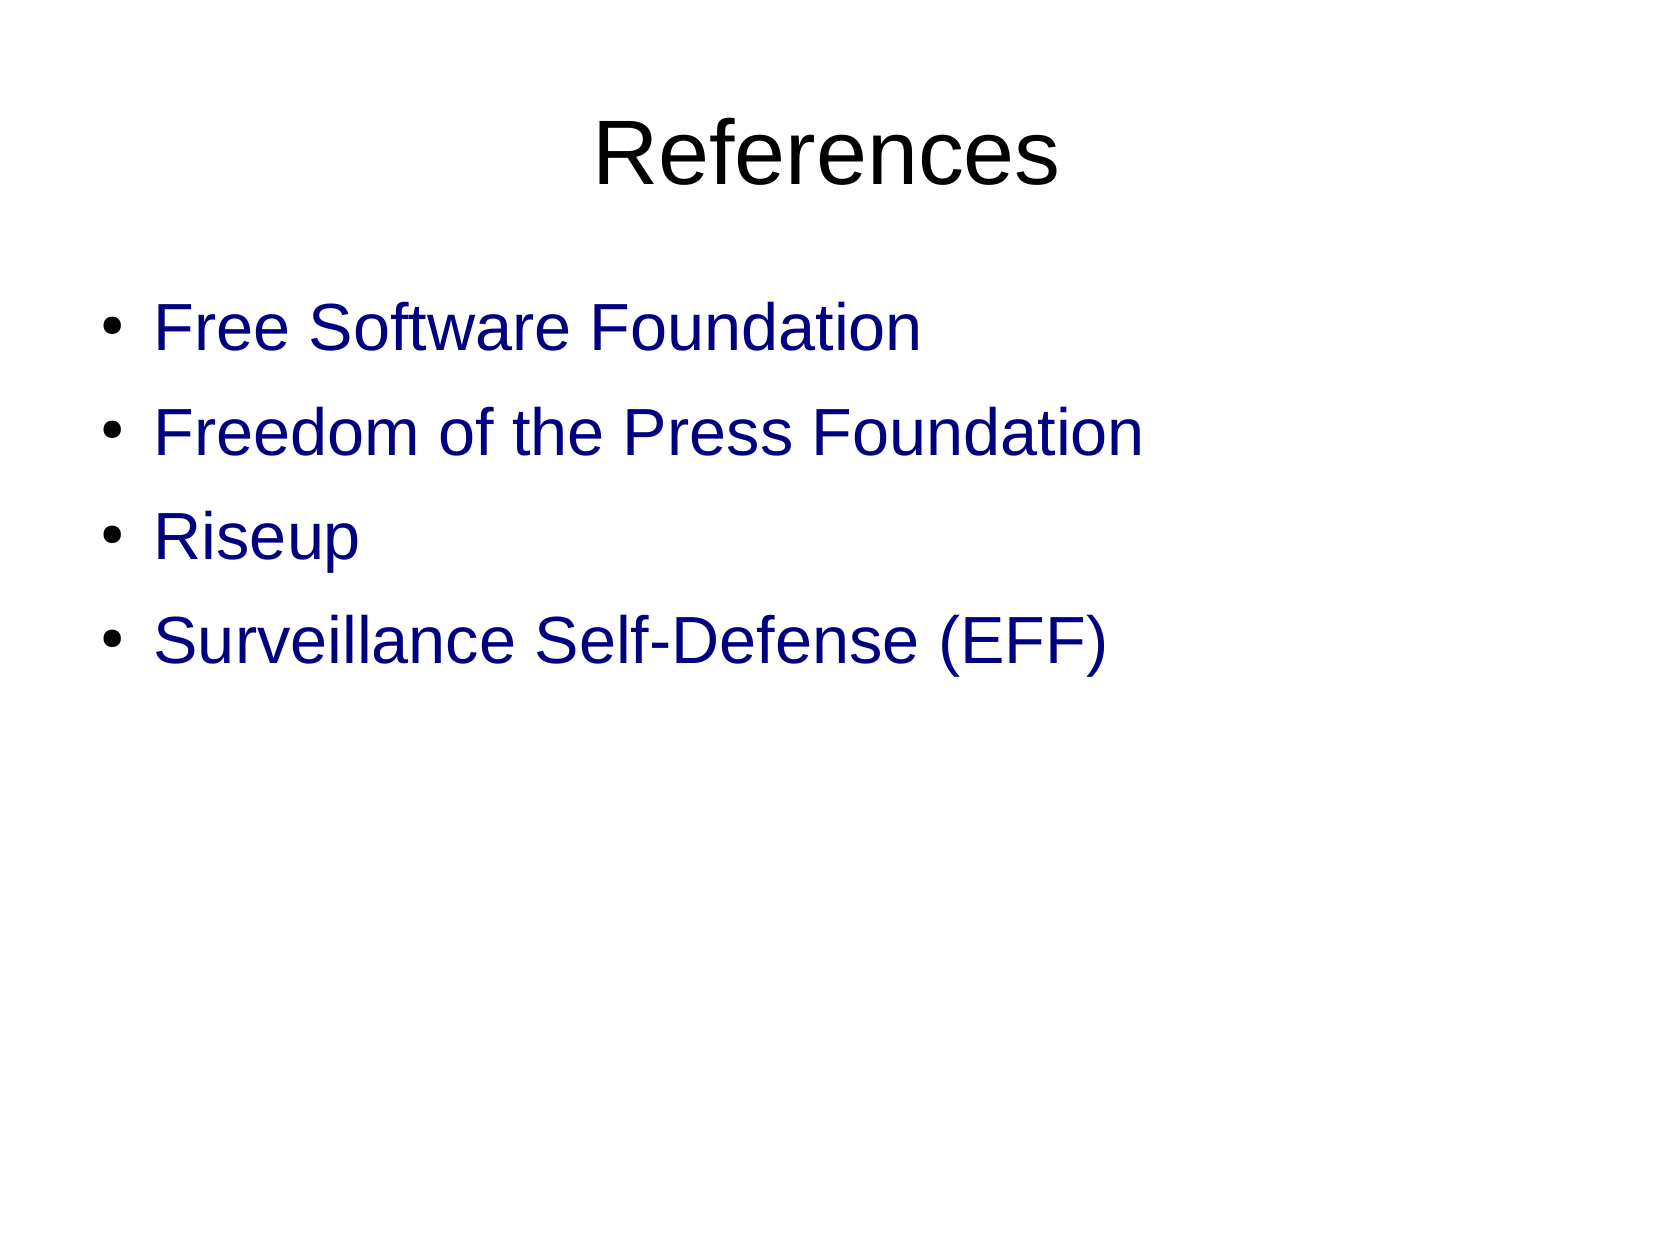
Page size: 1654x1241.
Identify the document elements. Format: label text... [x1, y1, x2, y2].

title References [82, 49, 1571, 257]
list Free Software Foundation Freedom of the Press Foundation Riseup Surveillance Self-Defense (EFF) [82, 290, 1571, 1010]
